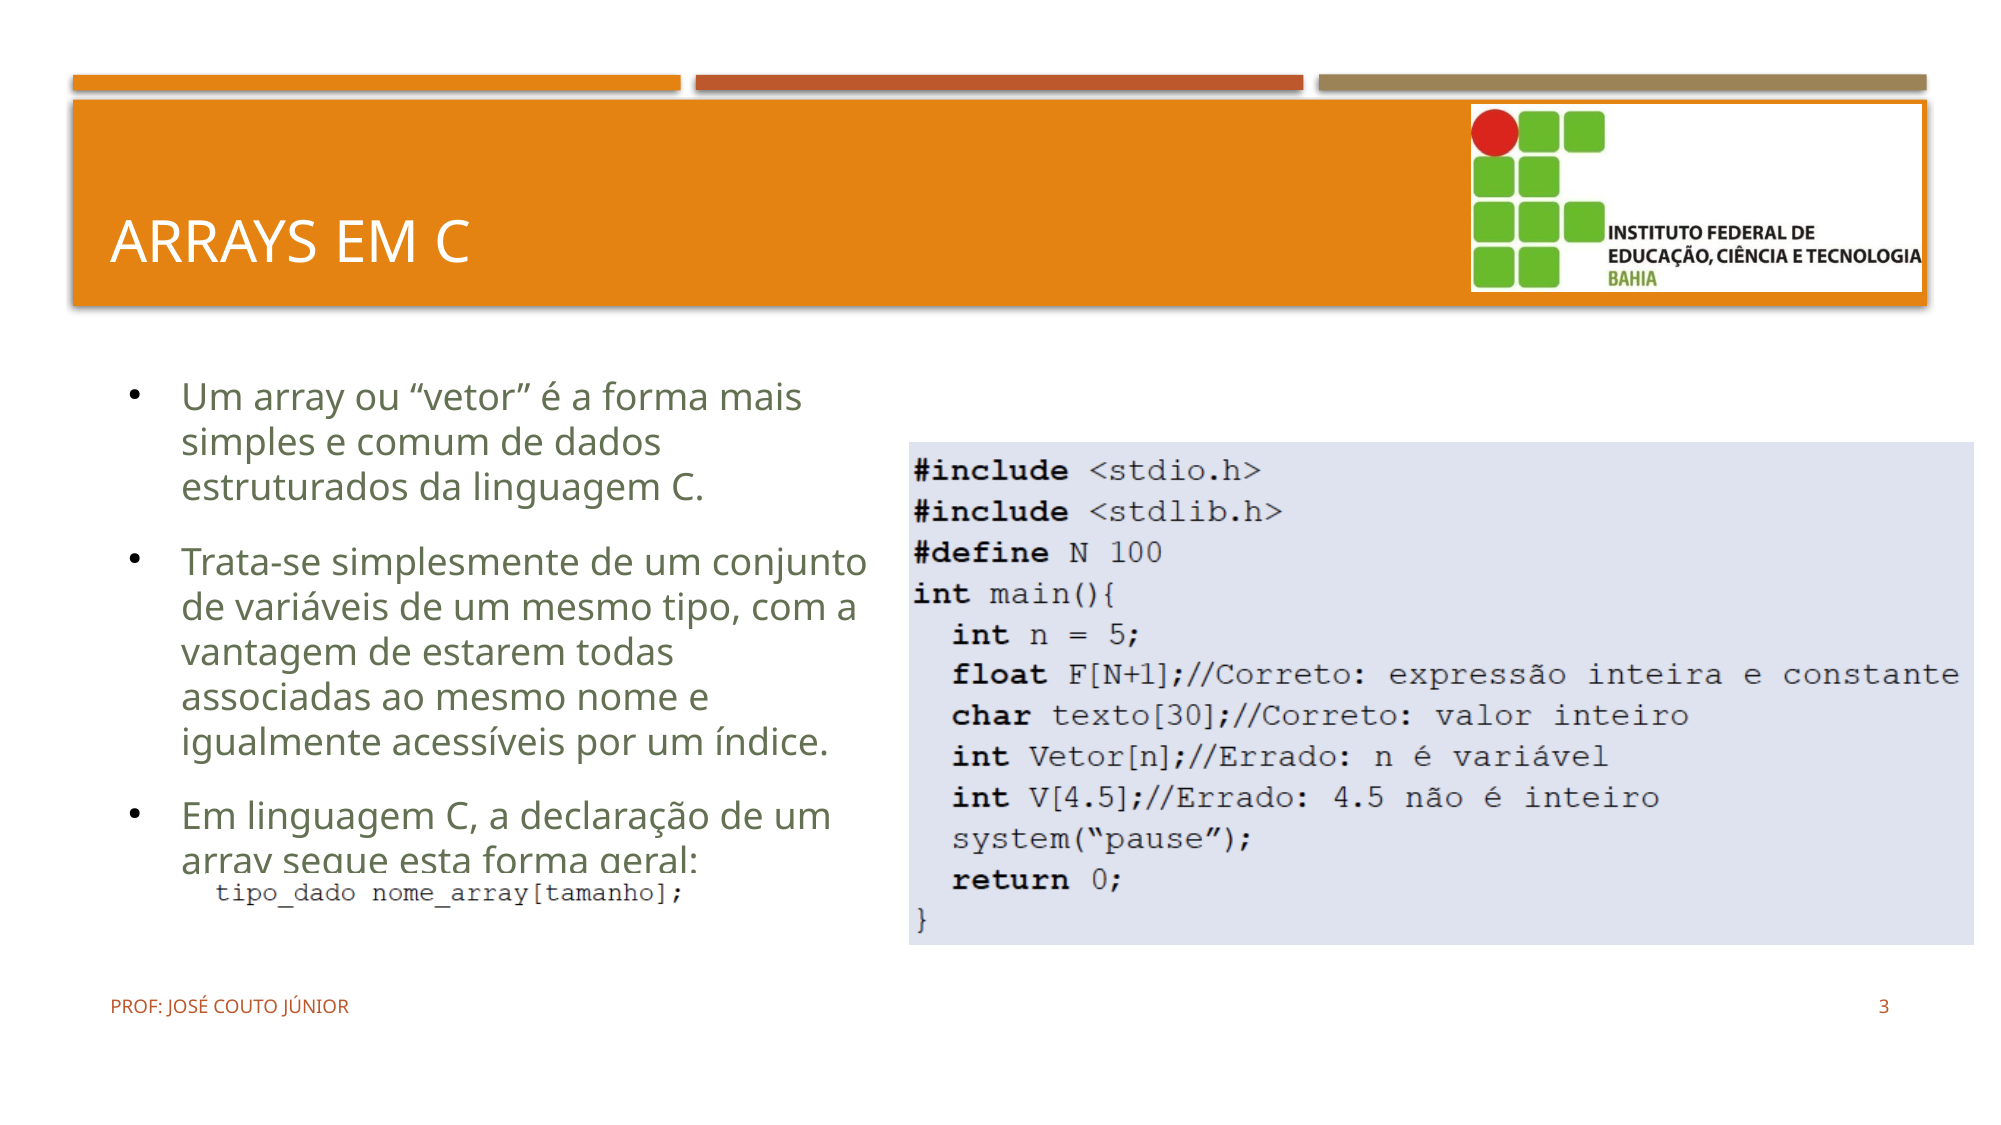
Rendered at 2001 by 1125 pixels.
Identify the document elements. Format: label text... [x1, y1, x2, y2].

title Arrays em C [95, 119, 1471, 282]
footer Prof: José Couto Júnior [95, 976, 1230, 1037]
picture [909, 442, 1974, 945]
picture [1471, 104, 1922, 292]
list Um array ou “vetor” é a forma mais simples e comum de dados estruturados da linguagem C. Trata-se simplesmente de um conjunto de variáveis de um mesmo tipo, com a vantagem de estarem todas associadas ao mesmo nome e igualmente acessíveis por um índice. Em linguagem C, a declaração de um array segue esta forma geral: [95, 365, 886, 962]
picture [206, 873, 699, 916]
